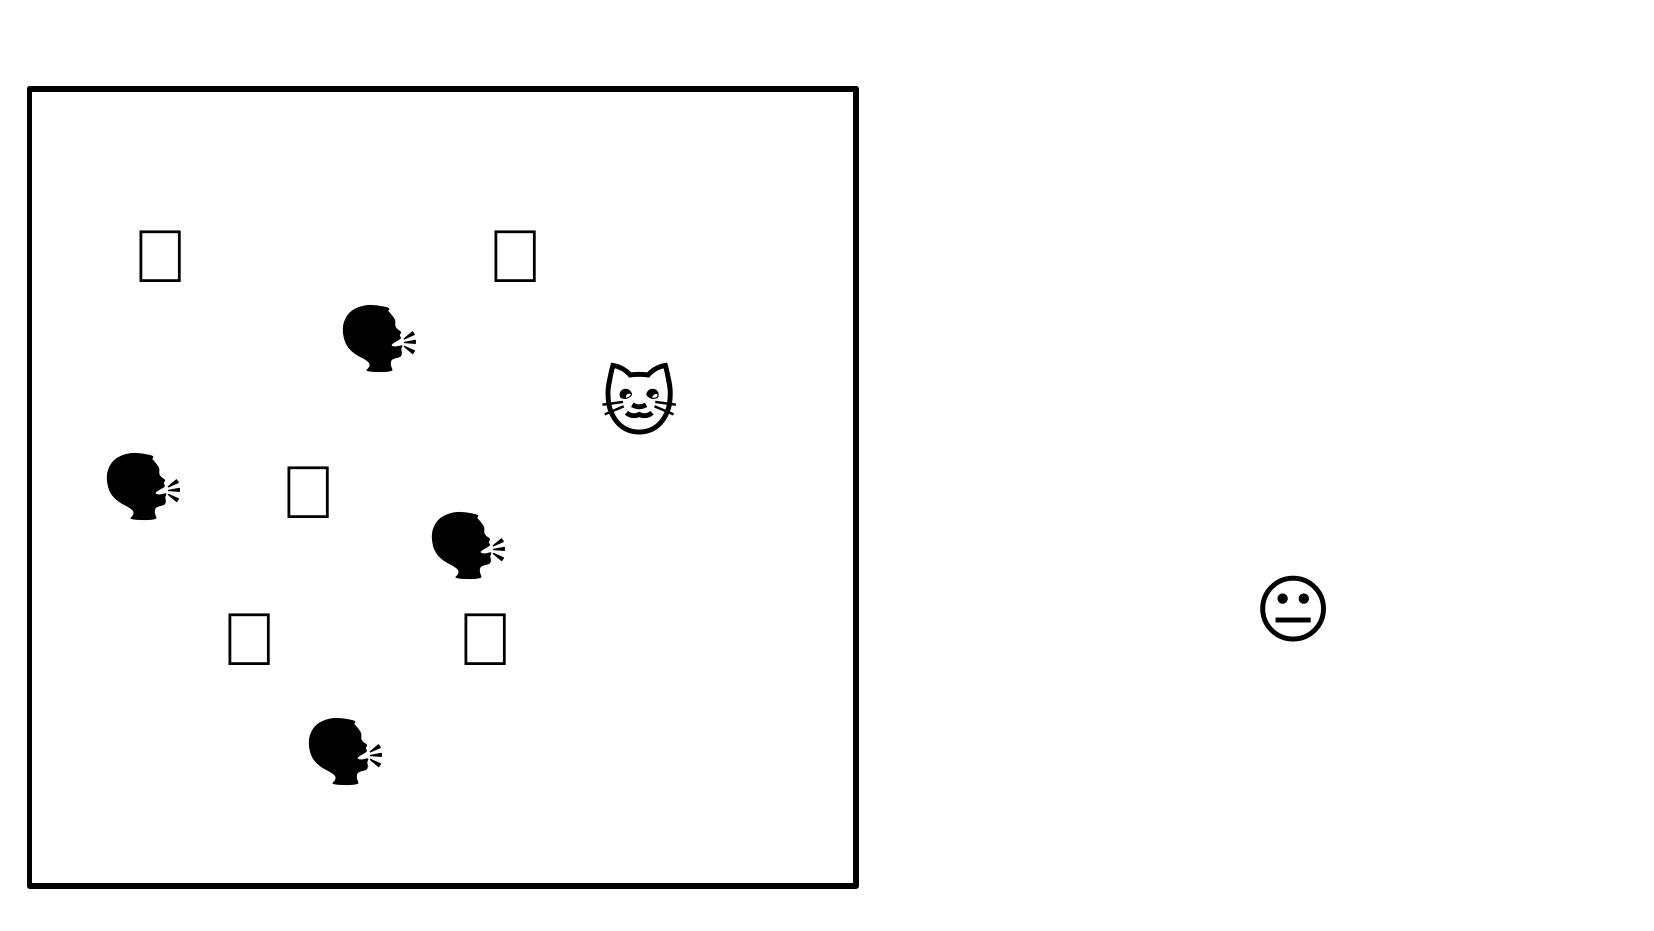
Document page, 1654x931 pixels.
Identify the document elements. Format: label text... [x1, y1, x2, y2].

text_box 🗣️ [324, 295, 502, 414]
text_box 🥁 [118, 206, 296, 306]
text_box 🗣️ [290, 708, 414, 808]
text_box 🐱 [585, 354, 709, 454]
text_box 🎸 [442, 590, 567, 690]
text_box 🎻 [472, 206, 596, 306]
text_box 😐 [1240, 561, 1388, 680]
text_box 🎺 [206, 590, 330, 690]
text_box 🎹 [265, 442, 389, 542]
text_box 🗣️ [88, 442, 212, 542]
text_box 🗣️ [413, 501, 537, 601]
